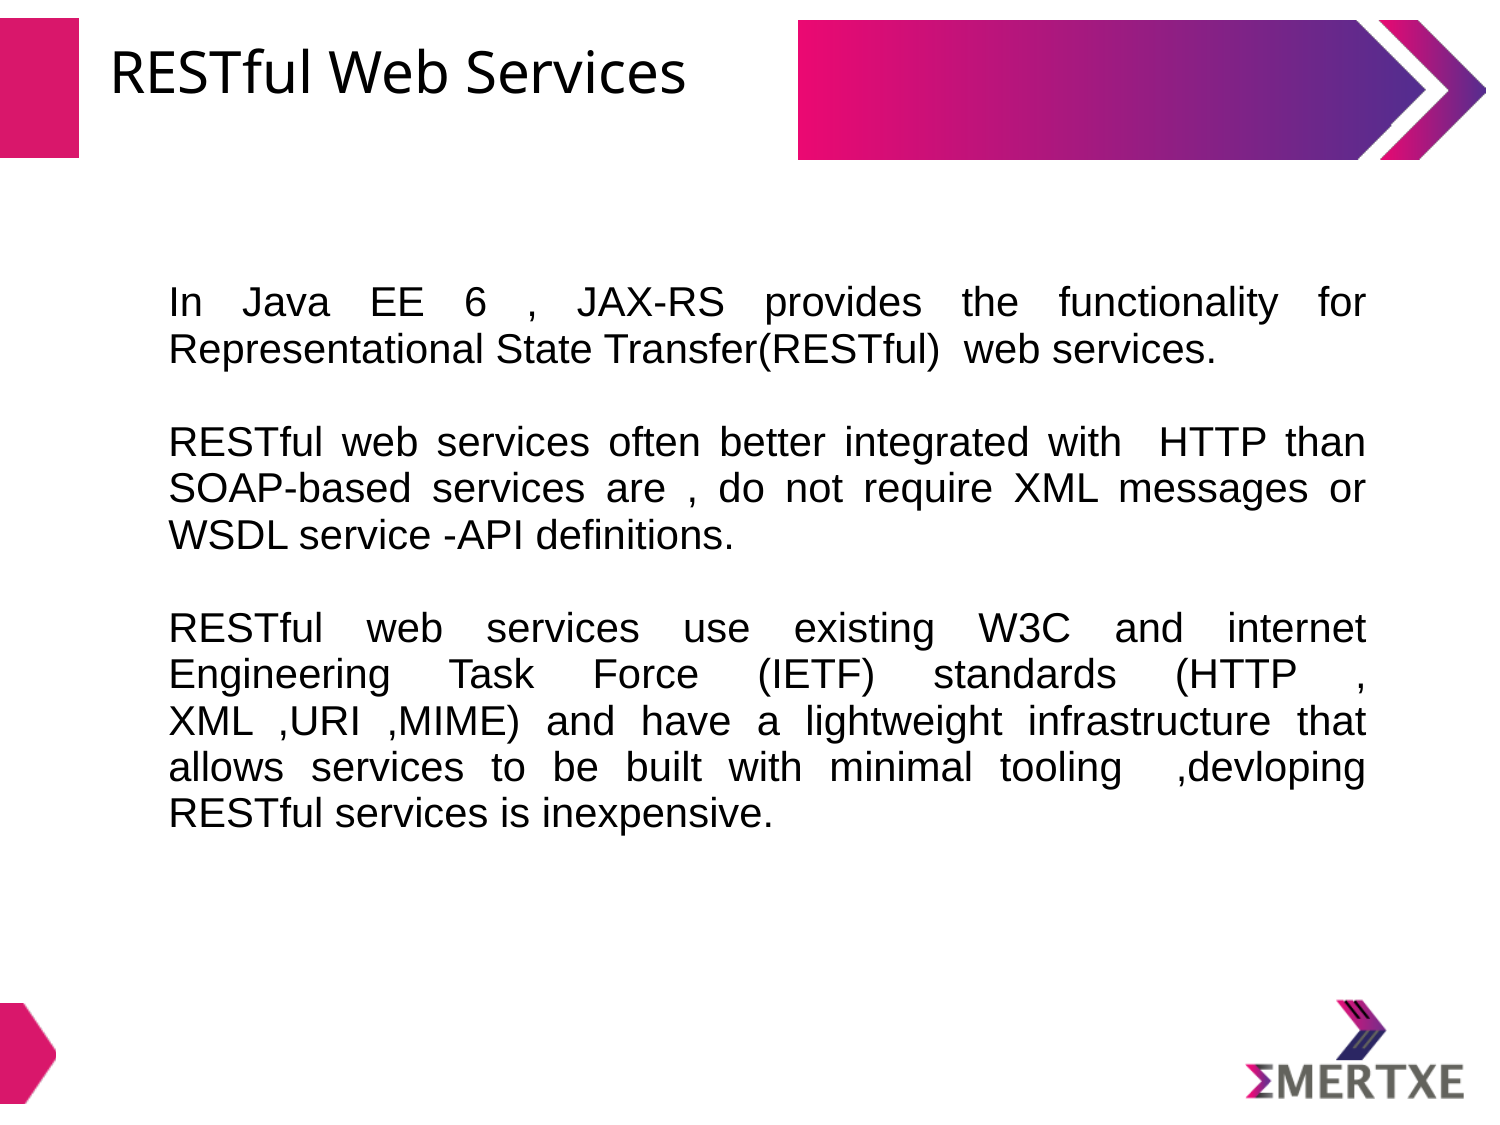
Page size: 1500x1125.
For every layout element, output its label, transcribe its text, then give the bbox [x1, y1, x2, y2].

picture [1245, 996, 1465, 1099]
picture [798, 20, 1486, 160]
text_box In Java EE 6 , JAX-RS provides the functionality for Representational State Transfer(RESTful) web services. RESTful web services often better integrated with HTTP than SOAP-based services are , do not require XML messages or WSDL service -API definitions. RESTful web services use existing W3C and internet Engineering Task Force (IETF) standards (HTTP , XML ,URI ,MIME) and have a lightweight infrastructure that allows services to be built with minimal tooling ,devloping RESTful services is inexpensive. [153, 271, 1382, 898]
text_box RESTful Web Services [94, 23, 768, 175]
